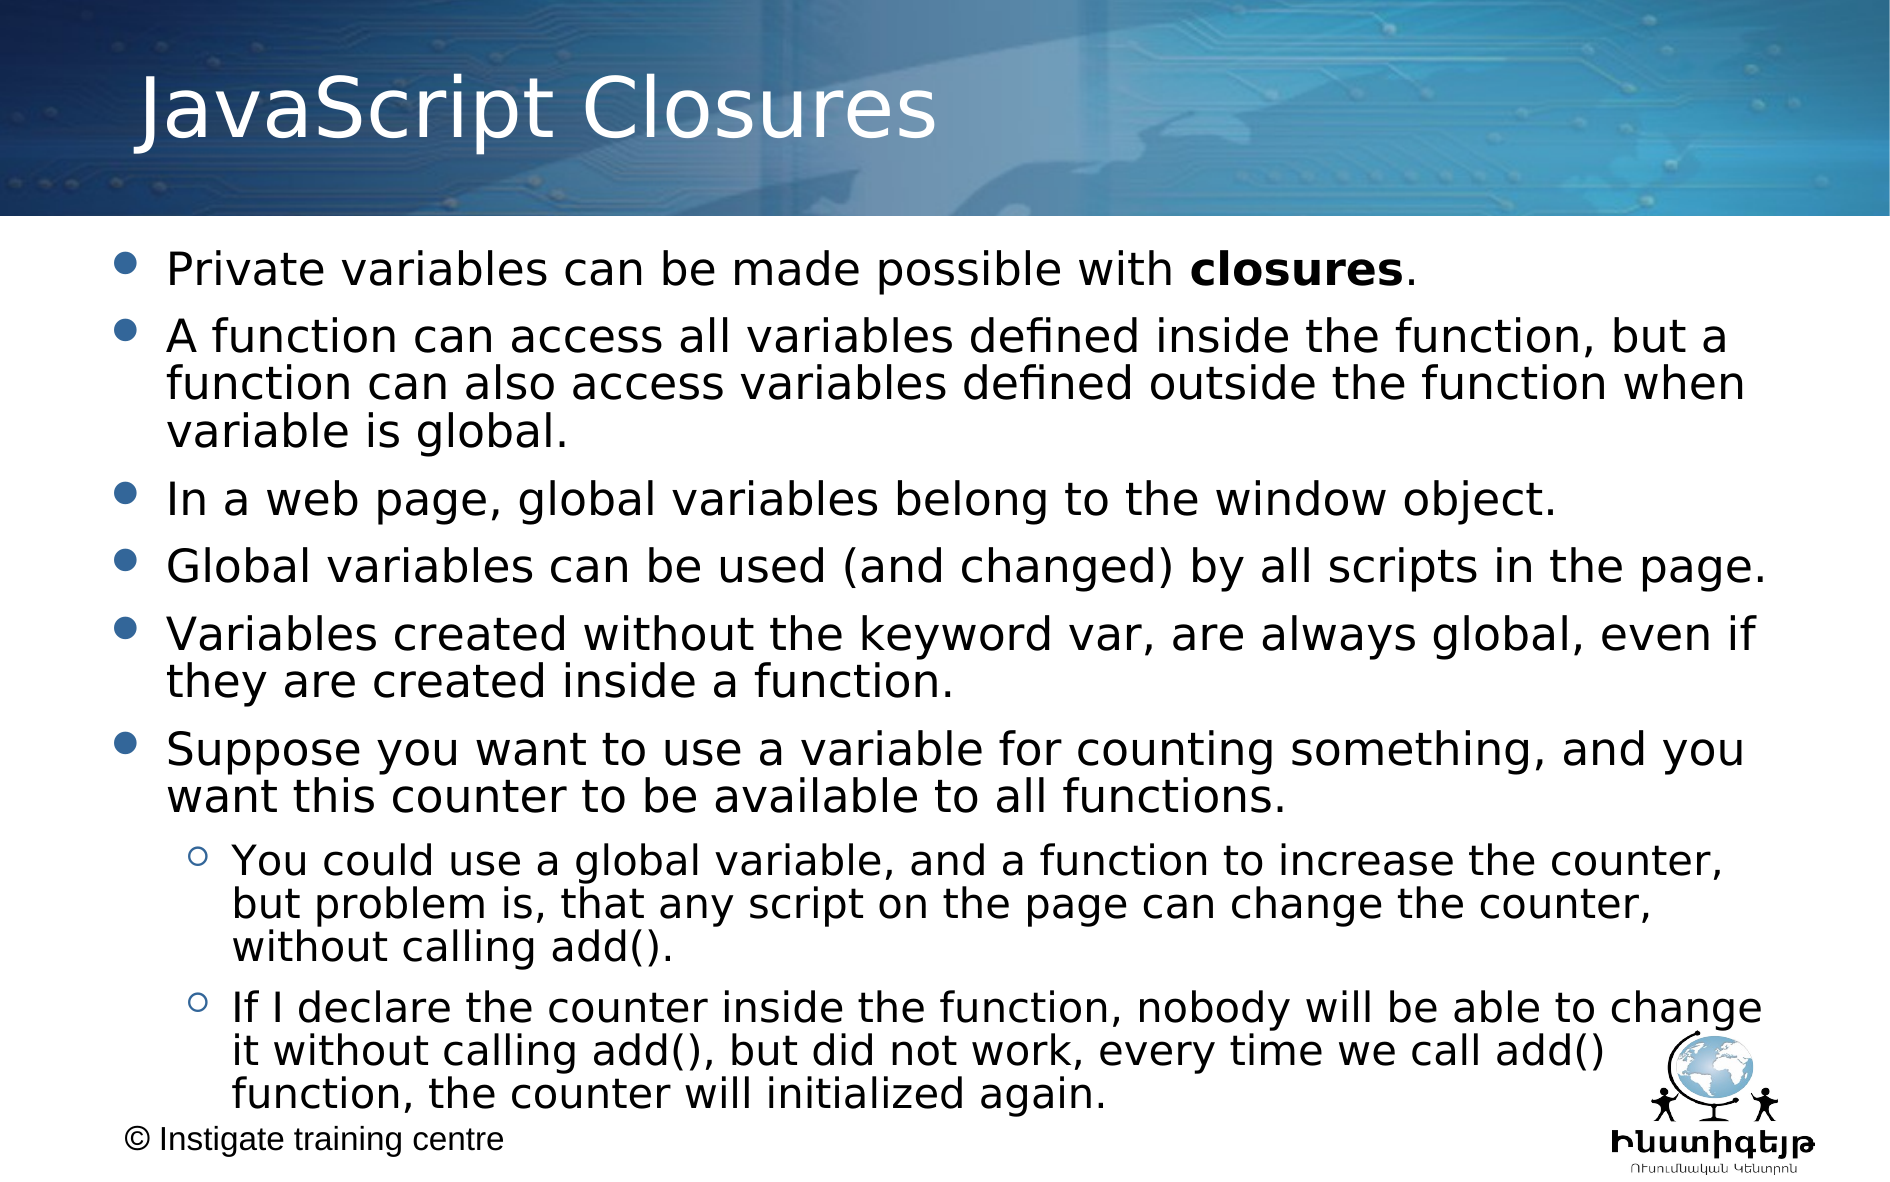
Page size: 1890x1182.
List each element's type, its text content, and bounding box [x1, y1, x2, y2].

text_box JavaScript Closures [138, 82, 1801, 89]
picture [1612, 1030, 1815, 1175]
picture [0, 0, 1890, 216]
list Private variables can be made possible with closures. A function can access all variables defined inside the function, but a function can also access variables defined outside the function when variable is global. In a web page, global variables belong to the window object. Global variables can be used (and changed) by all scripts in the page. Variables created without the keyword var, are always global, even if they are created inside a function. Suppose you want to use a variable for counting something, and you want this counter to be available to all functions. You could use a global variable, and a function to increase the counter, but problem is, that any script on the page can change the counter, without calling add(). If I declare the counter inside the function, nobody will be able to change it without calling add(), but did not work, every time we call add() function, the counter will initialized again. [110, 247, 1801, 276]
